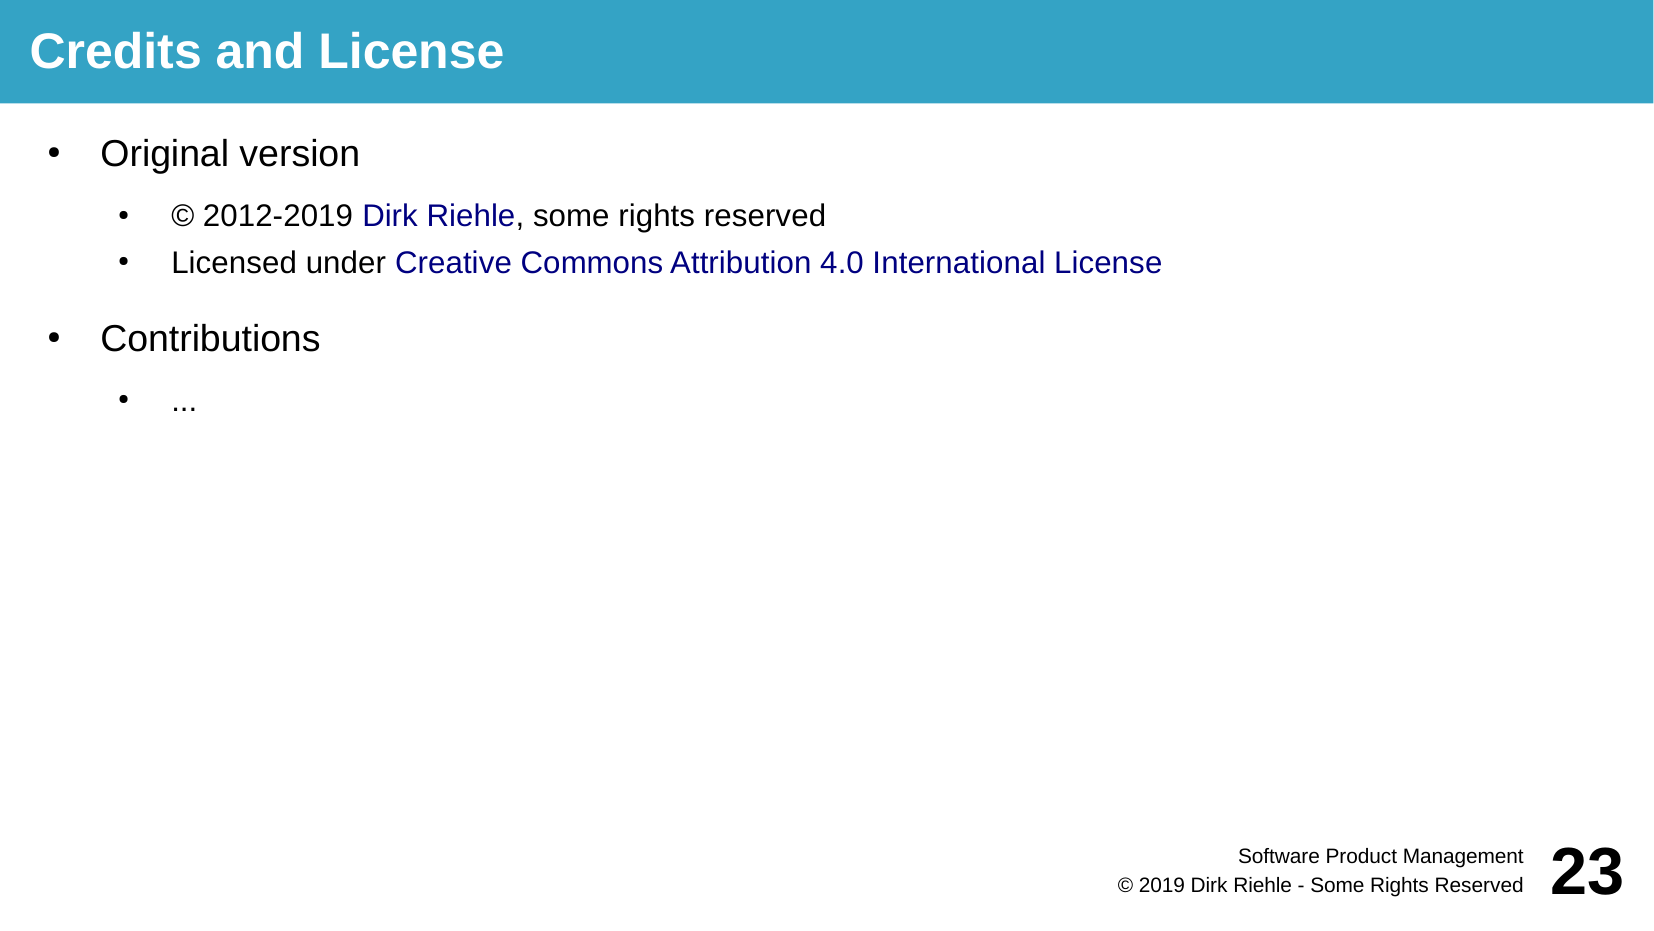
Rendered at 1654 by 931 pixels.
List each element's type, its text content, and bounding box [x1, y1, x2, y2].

title Credits and License [0, 0, 1654, 104]
list Original version © 2012-2019 Dirk Riehle, some rights reserved Licensed under Creative Commons Attribution 4.0 International License Contributions ... [29, 132, 1625, 798]
